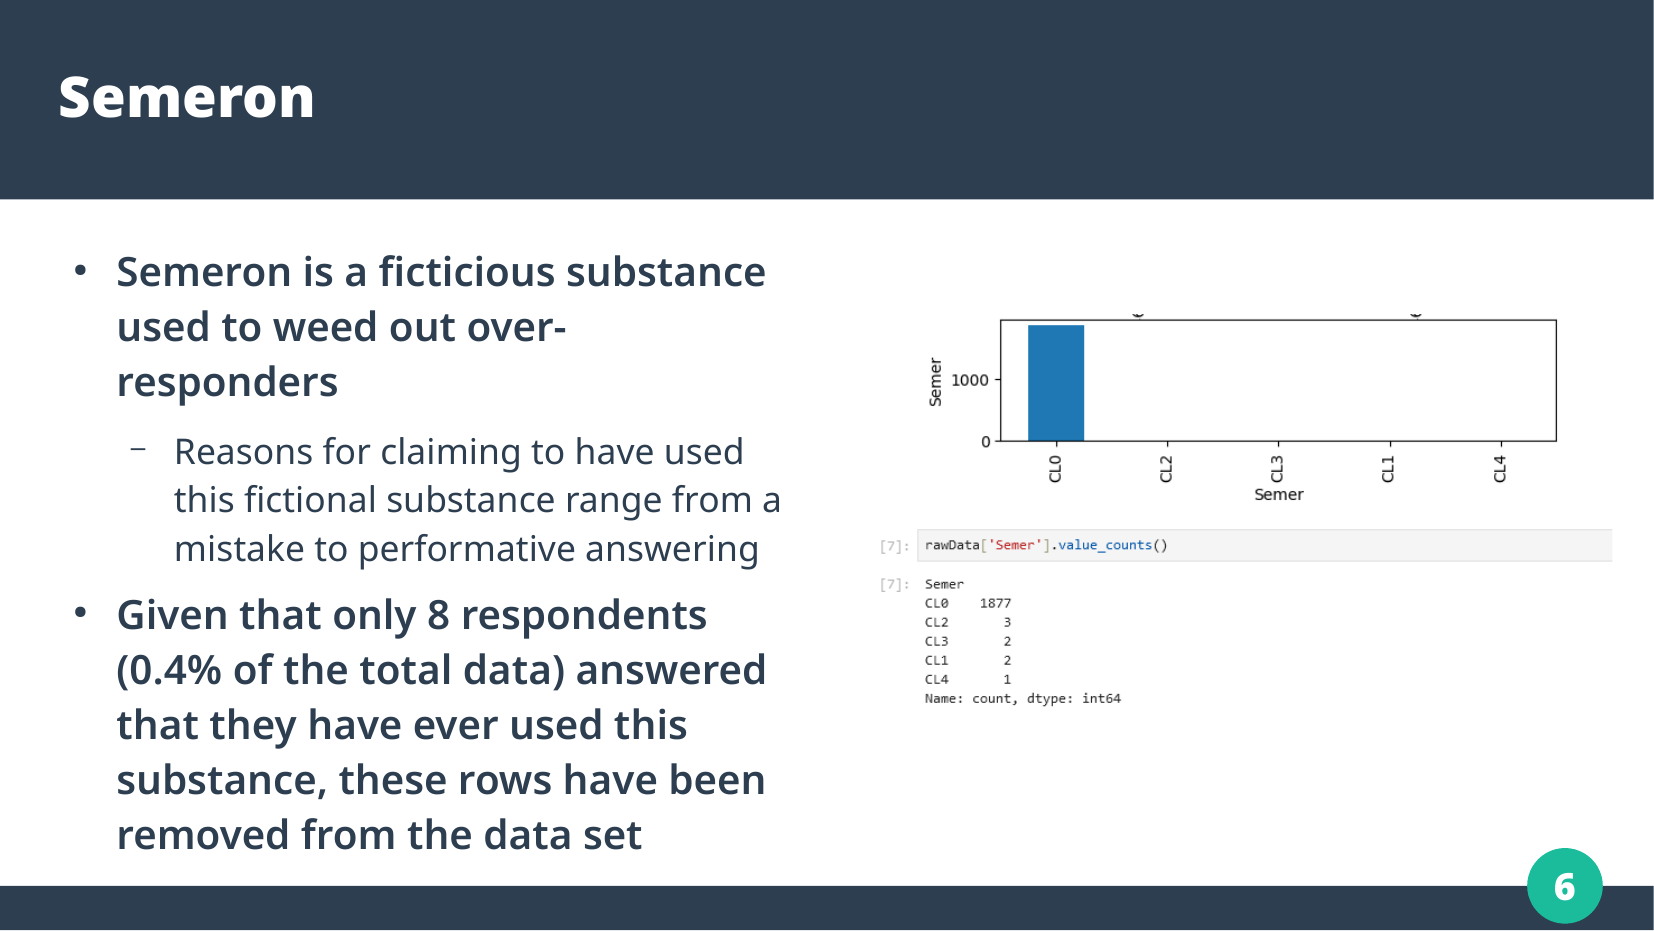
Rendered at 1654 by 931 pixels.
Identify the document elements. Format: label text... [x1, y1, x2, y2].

title Semeron [59, 37, 1595, 155]
list Semeron is a ficticious substance used to weed out over-responders Reasons for claiming to have used this fictional substance range from a mistake to performative answering Given that only 8 respondents (0.4% of the total data) answered that they have ever used this substance, these rows have been removed from the data set [59, 243, 788, 864]
picture [877, 314, 1613, 713]
